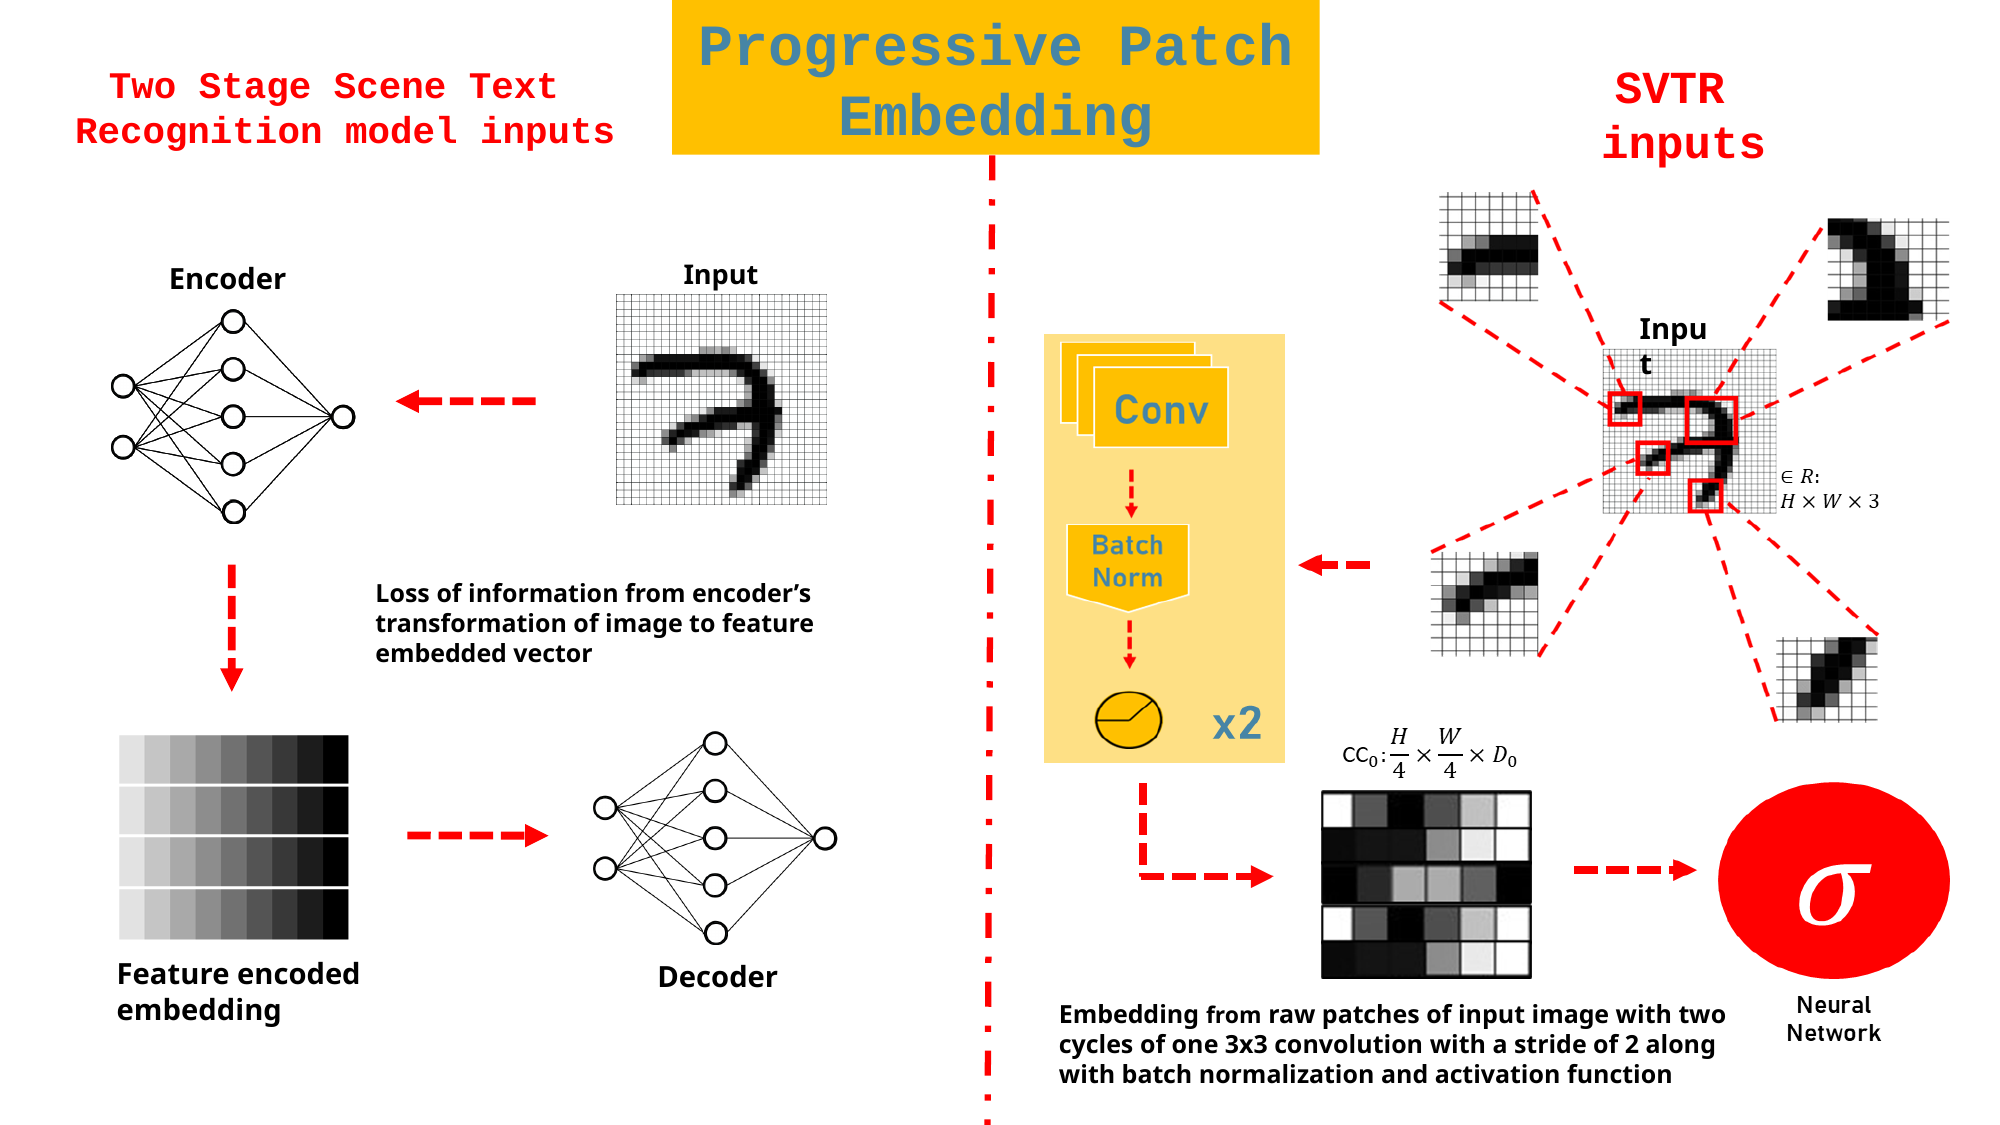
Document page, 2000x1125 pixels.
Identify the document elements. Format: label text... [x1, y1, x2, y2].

text_box Decoder [642, 950, 821, 1001]
text_box Input [668, 250, 775, 298]
text_box SVTR inputs [1436, 50, 1931, 176]
text_box Encoder [154, 252, 336, 303]
picture [1044, 189, 1956, 1059]
text_box Input [1624, 303, 1731, 388]
text_box Embedding from raw patches of input image with two cycles of one 3x3 convolution with a stride of 2 along with batch normalization and activation function [1044, 990, 1744, 1096]
text_box Progressive Patch Embedding [672, 0, 1320, 155]
picture [92, 732, 351, 942]
text_box Two Stage Scene Text Recognition model inputs [23, 53, 667, 159]
text_box Loss of information from encoder’s transformation of image to feature embedded vector [360, 570, 855, 676]
picture [102, 309, 361, 524]
picture [584, 731, 843, 945]
text_box Feature encoded embedding [101, 948, 395, 1034]
picture [616, 294, 827, 505]
